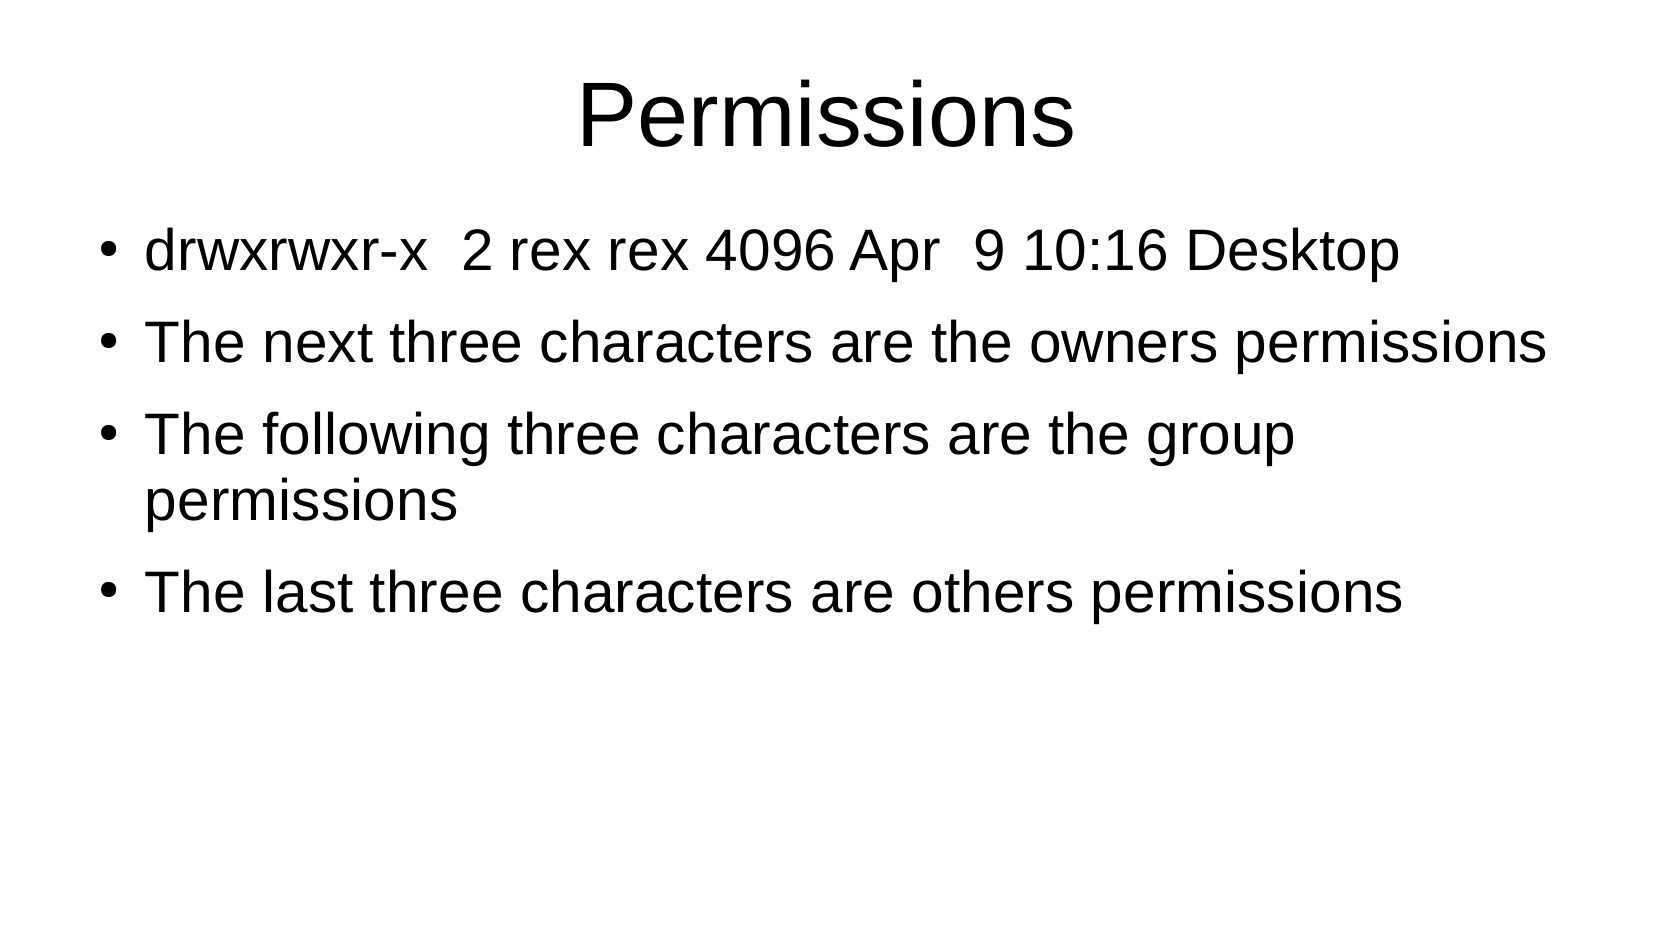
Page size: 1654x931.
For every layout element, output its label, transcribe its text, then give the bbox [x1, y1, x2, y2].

list drwxrwxr-x 2 rex rex 4096 Apr 9 10:16 Desktop The next three characters are the owners permissions The following three characters are the group permissions The last three characters are others permissions [82, 217, 1571, 758]
title Permissions [82, 37, 1571, 193]
